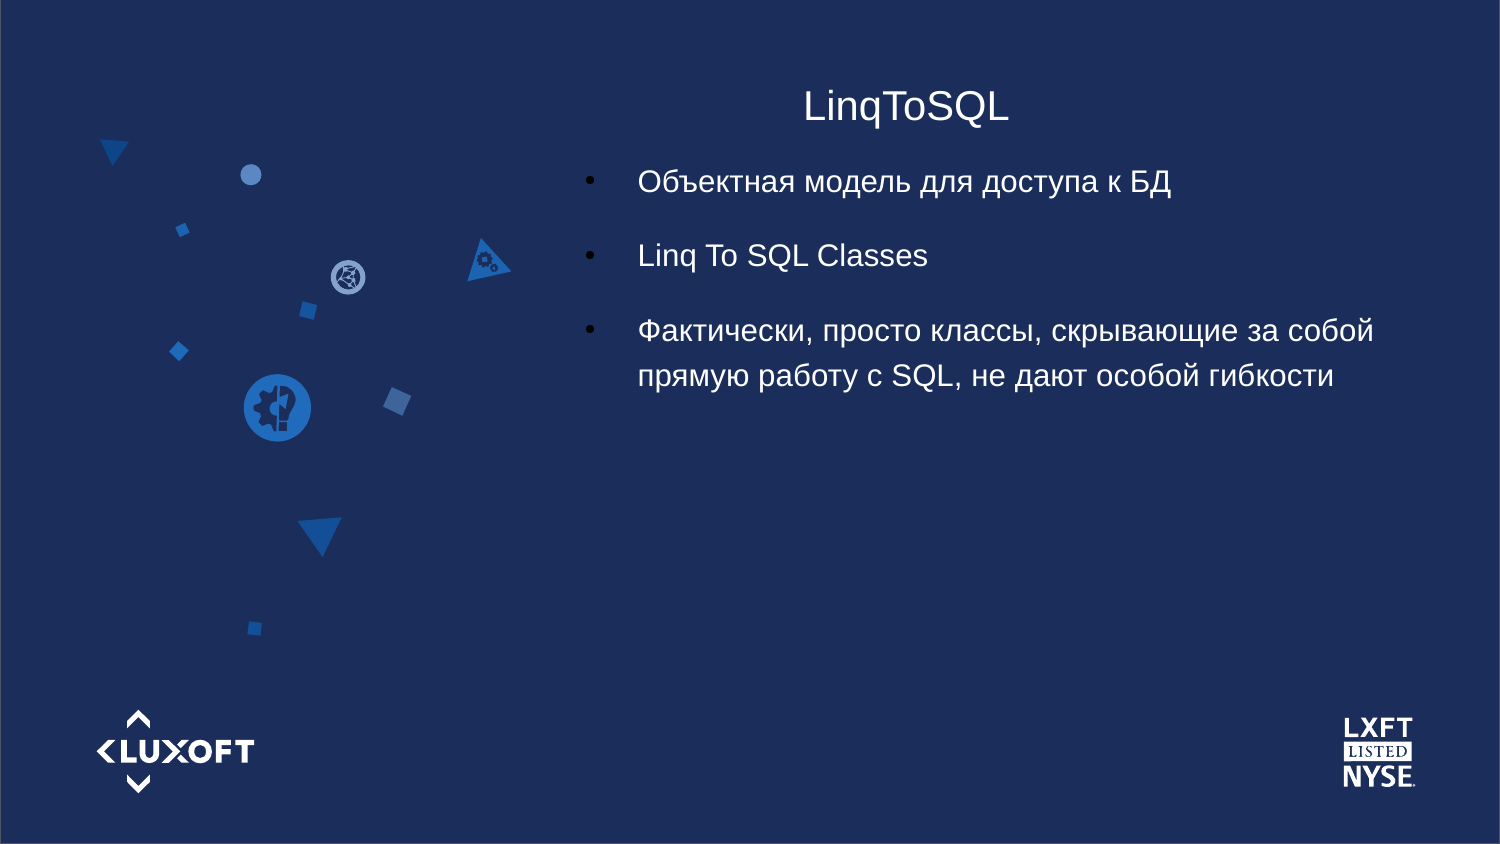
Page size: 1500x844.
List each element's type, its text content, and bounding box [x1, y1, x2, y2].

list Объектная модель для доступа к БД Linq To SQL Classes Фактически, просто классы, скрывающие за собой прямую работу с SQL, не дают особой гибкости [566, 153, 1482, 591]
title LinqToSQL [803, 35, 1252, 153]
